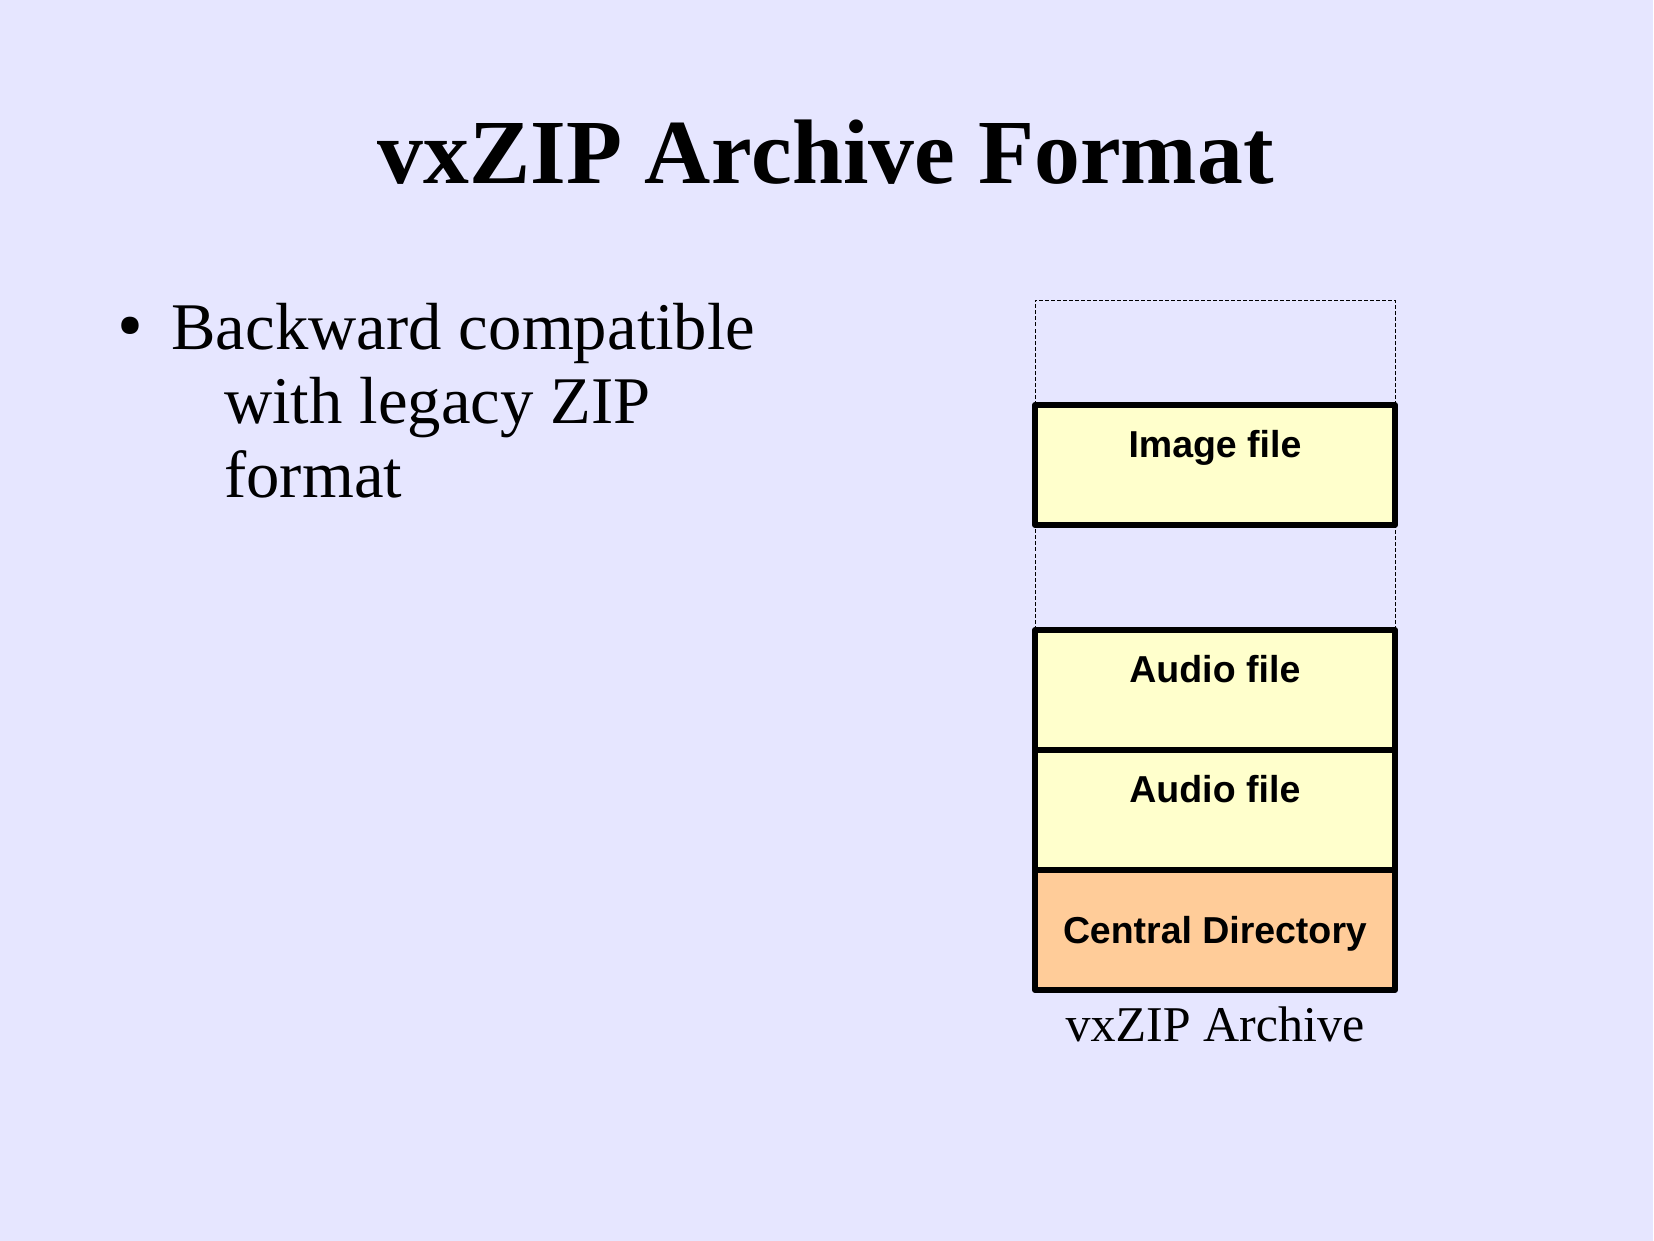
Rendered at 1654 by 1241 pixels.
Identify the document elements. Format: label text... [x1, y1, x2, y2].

text_box Image file [1035, 405, 1396, 526]
text_box vxZIP Archive [1035, 989, 1396, 1066]
text_box Central Directory [1035, 871, 1396, 989]
text_box Audio file [1035, 630, 1396, 750]
title vxZIP Archive Format [82, 49, 1571, 257]
list Backward compatible with legacy ZIP format [82, 290, 809, 1109]
text_box Audio file [1035, 750, 1396, 871]
